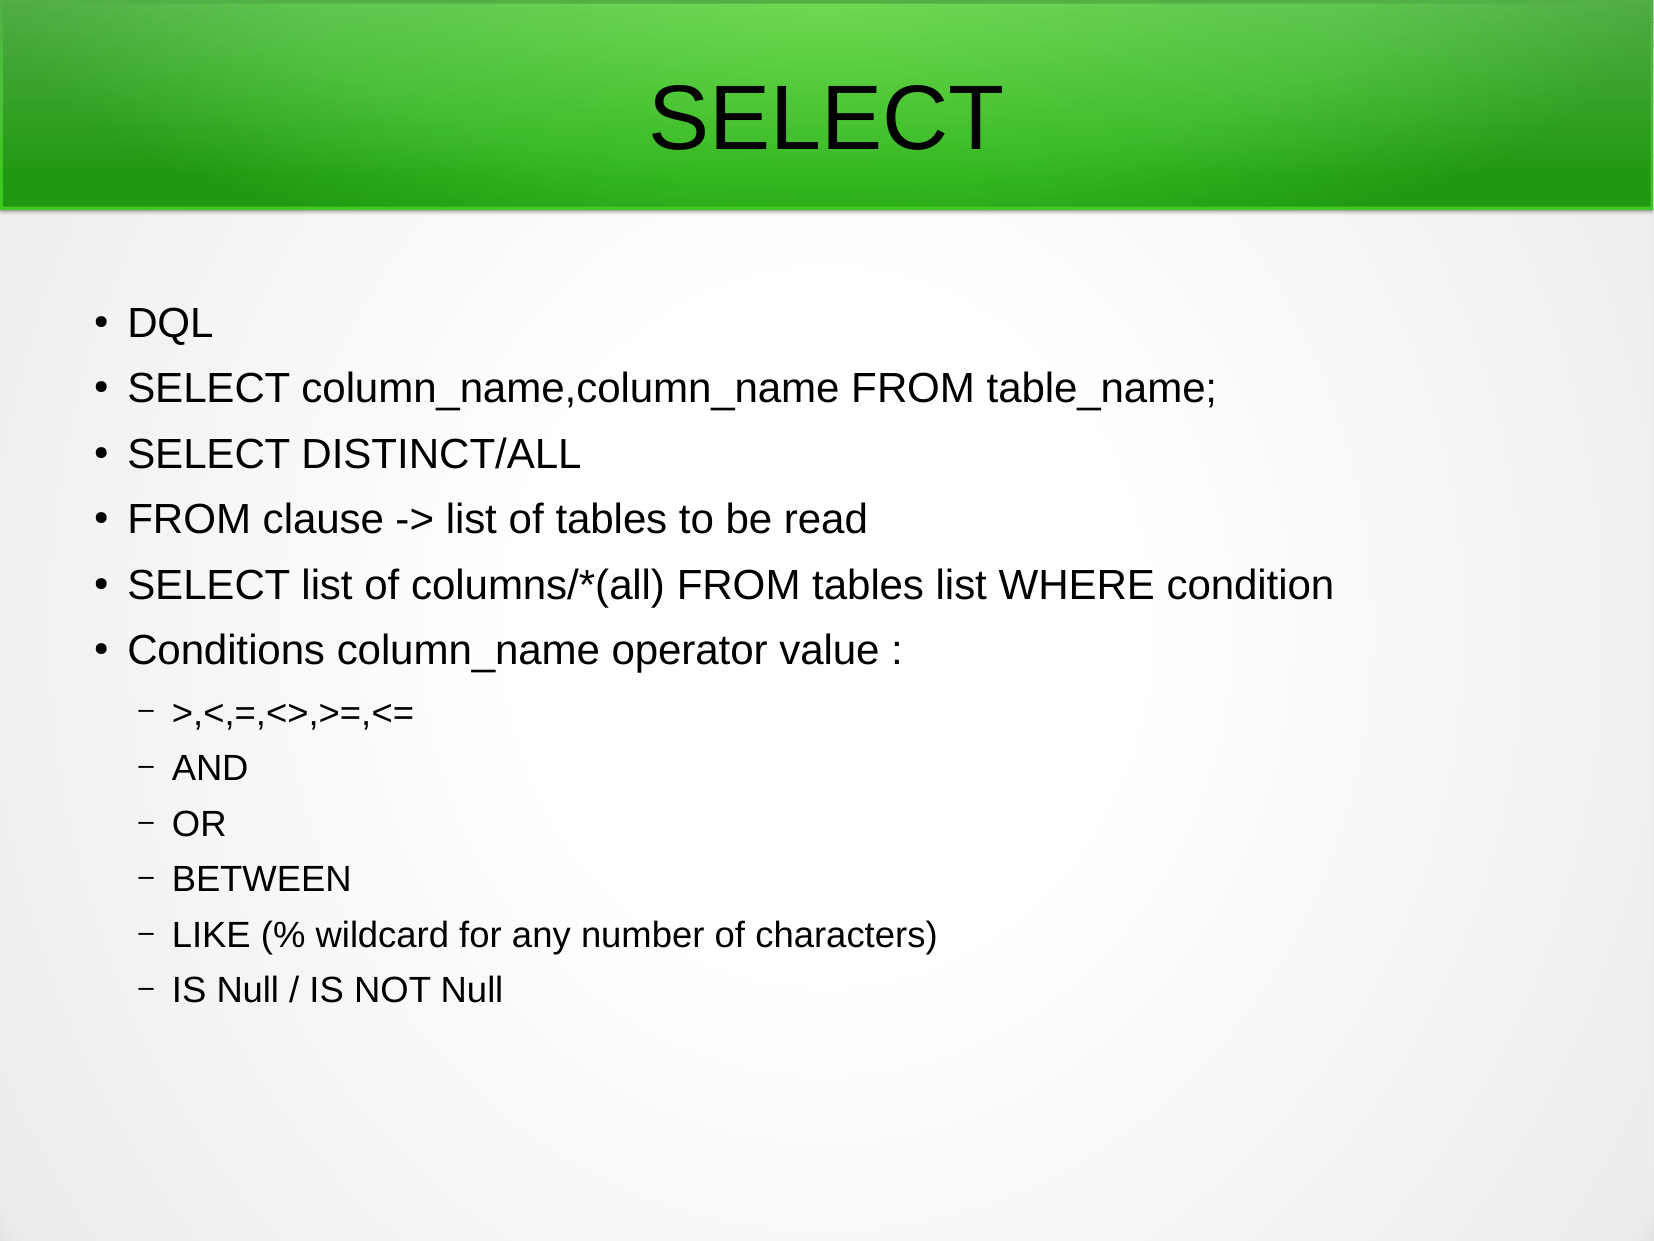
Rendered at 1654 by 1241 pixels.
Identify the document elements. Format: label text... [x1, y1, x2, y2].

title SELECT [82, 47, 1571, 189]
list DQL SELECT column_name,column_name FROM table_name; SELECT DISTINCT/ALL FROM clause -> list of tables to be read SELECT list of columns/*(all) FROM tables list WHERE condition Conditions column_name operator value : >,<,=,<>,>=,<= AND OR BETWEEN LIKE (% wildcard for any number of characters) IS Null / IS NOT Null [82, 299, 1571, 1019]
